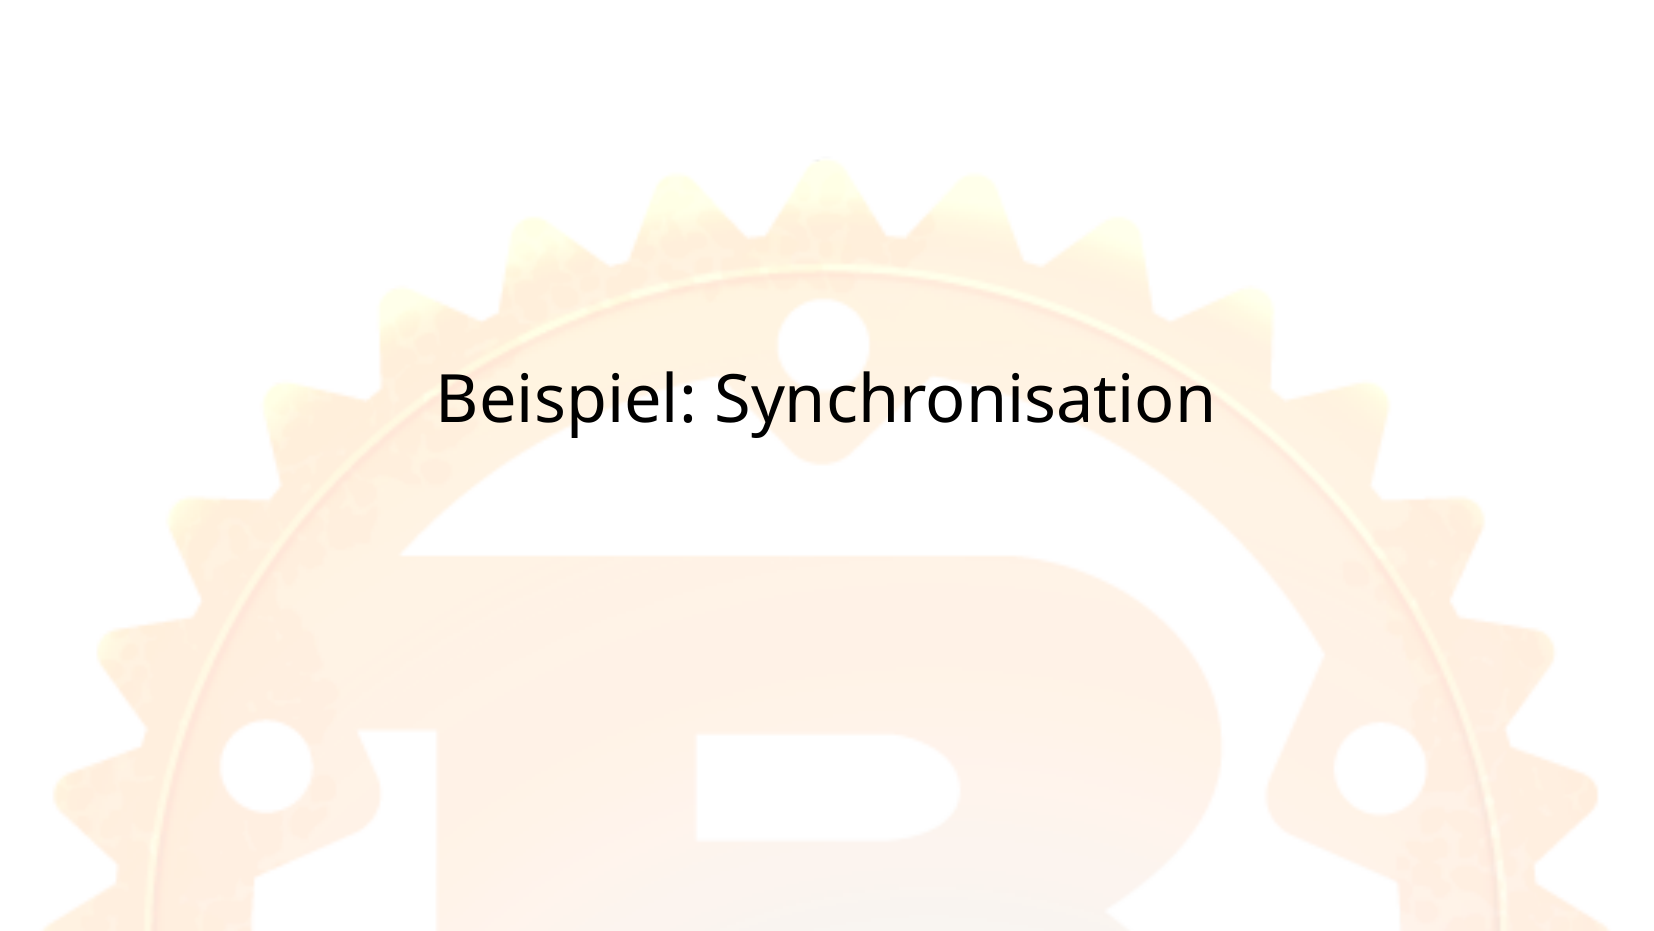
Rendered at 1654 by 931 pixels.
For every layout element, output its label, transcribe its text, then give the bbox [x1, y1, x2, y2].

picture [23, 149, 1630, 931]
subtitle Beispiel: Synchronisation [82, 37, 1571, 757]
